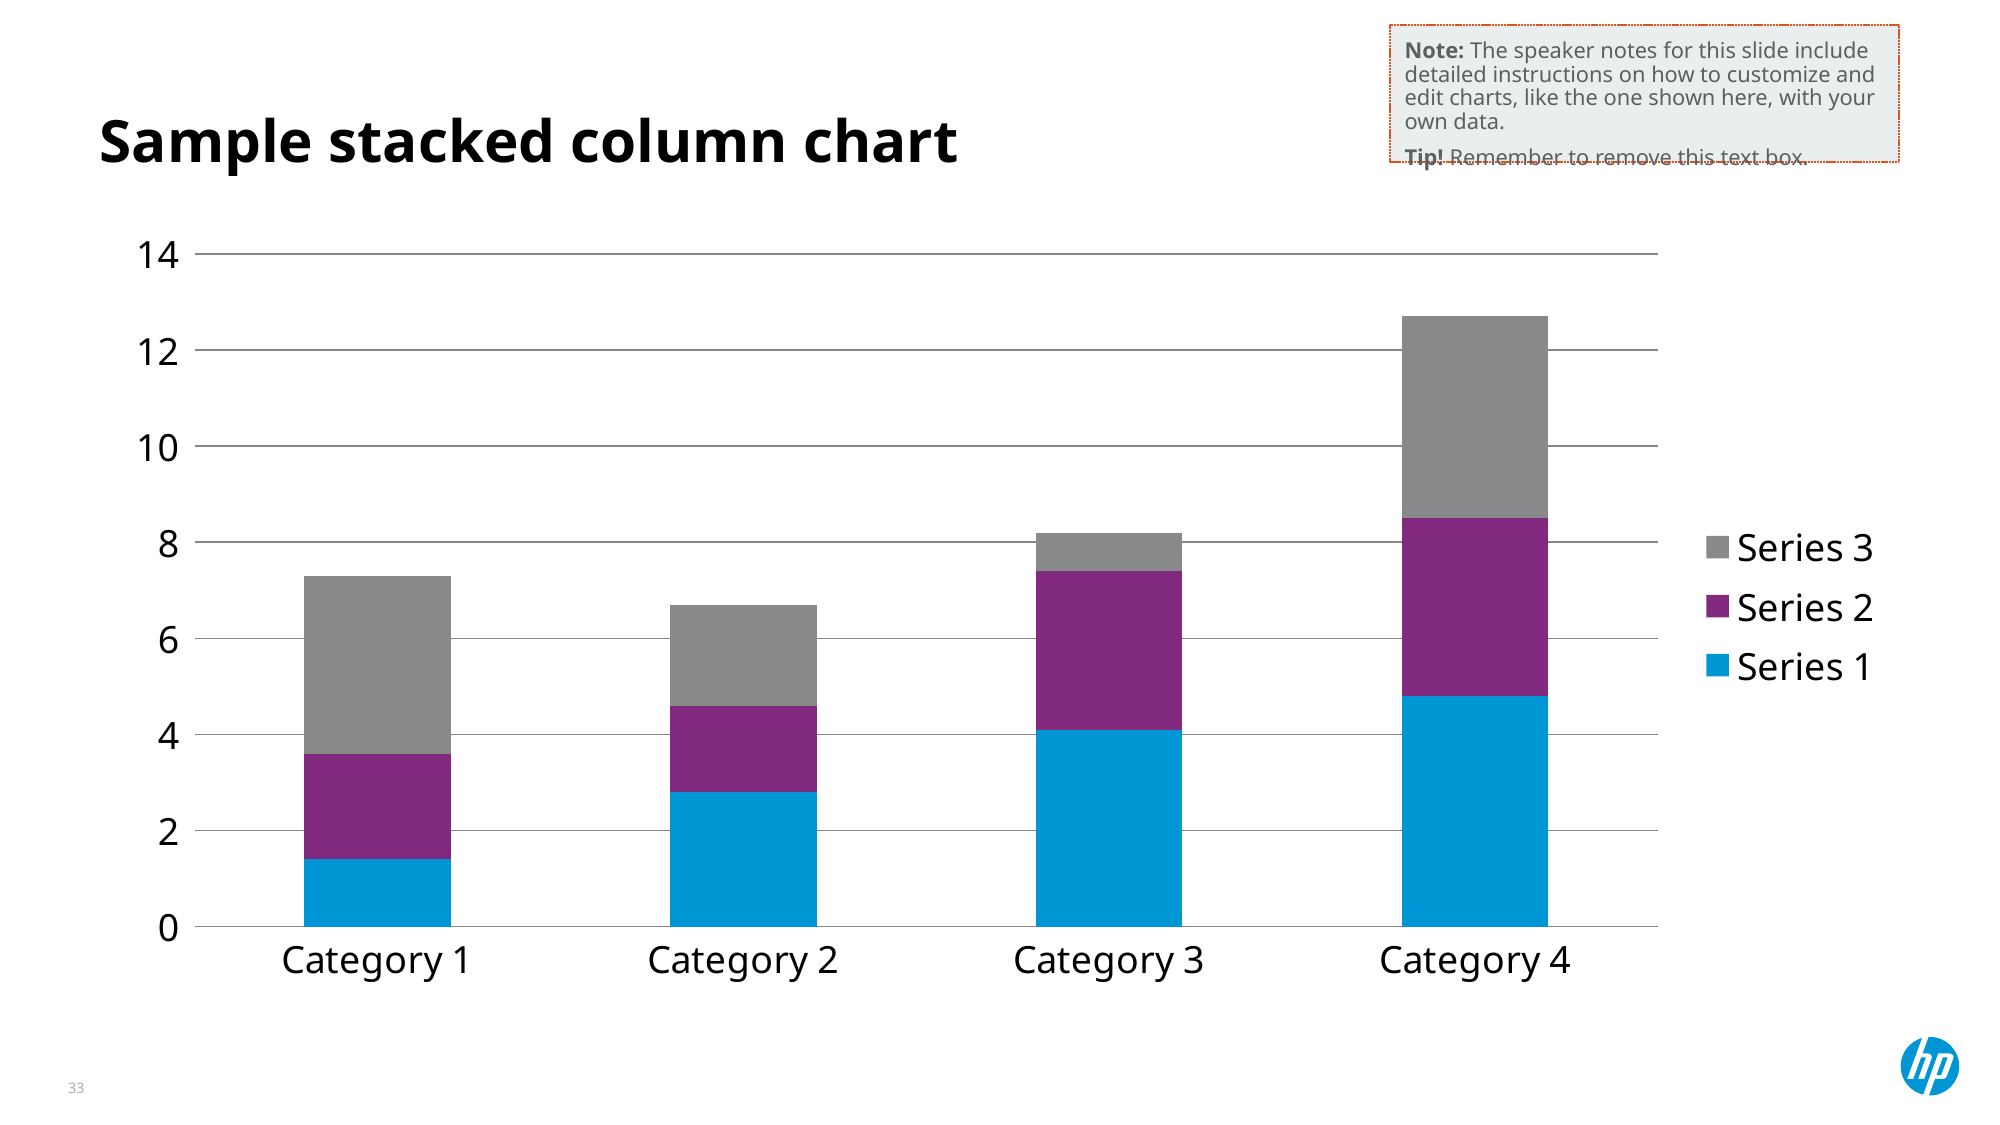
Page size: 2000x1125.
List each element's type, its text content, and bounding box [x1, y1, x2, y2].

text_box Note: The speaker notes for this slide include detailed instructions on how to customize and edit charts, like the one shown here, with your own data. Tip! Remember to remove this text box. [1389, 24, 1900, 163]
title Sample stacked column chart [99, 50, 1900, 175]
chart [99, 212, 1900, 1000]
slide_number <number> [34, 1062, 85, 1099]
